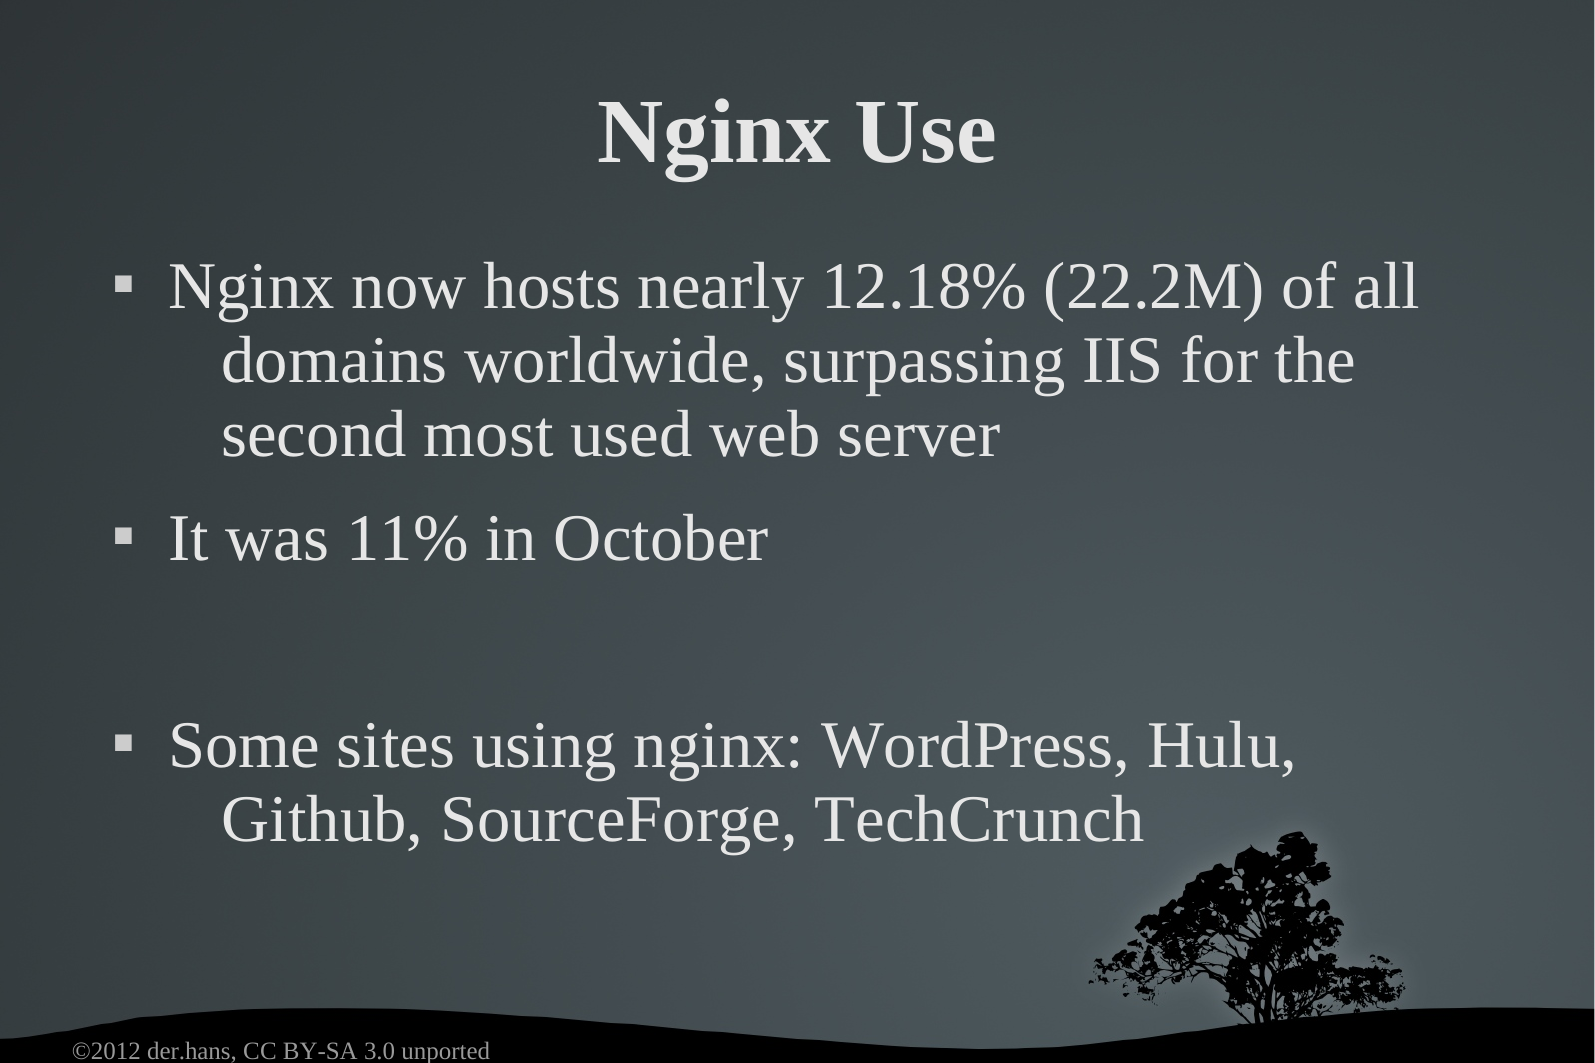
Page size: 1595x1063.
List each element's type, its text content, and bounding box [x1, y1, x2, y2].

list Nginx now hosts nearly 12.18% (22.2M) of all domains worldwide, surpassing IIS for the second most used web server It was 11% in October Some sites using nginx: WordPress, Hulu, Github, SourceForge, TechCrunch [79, 248, 1515, 936]
title Nginx Use [79, 49, 1515, 213]
picture [0, 0, 1595, 1063]
picture [430, 1049, 435, 1058]
